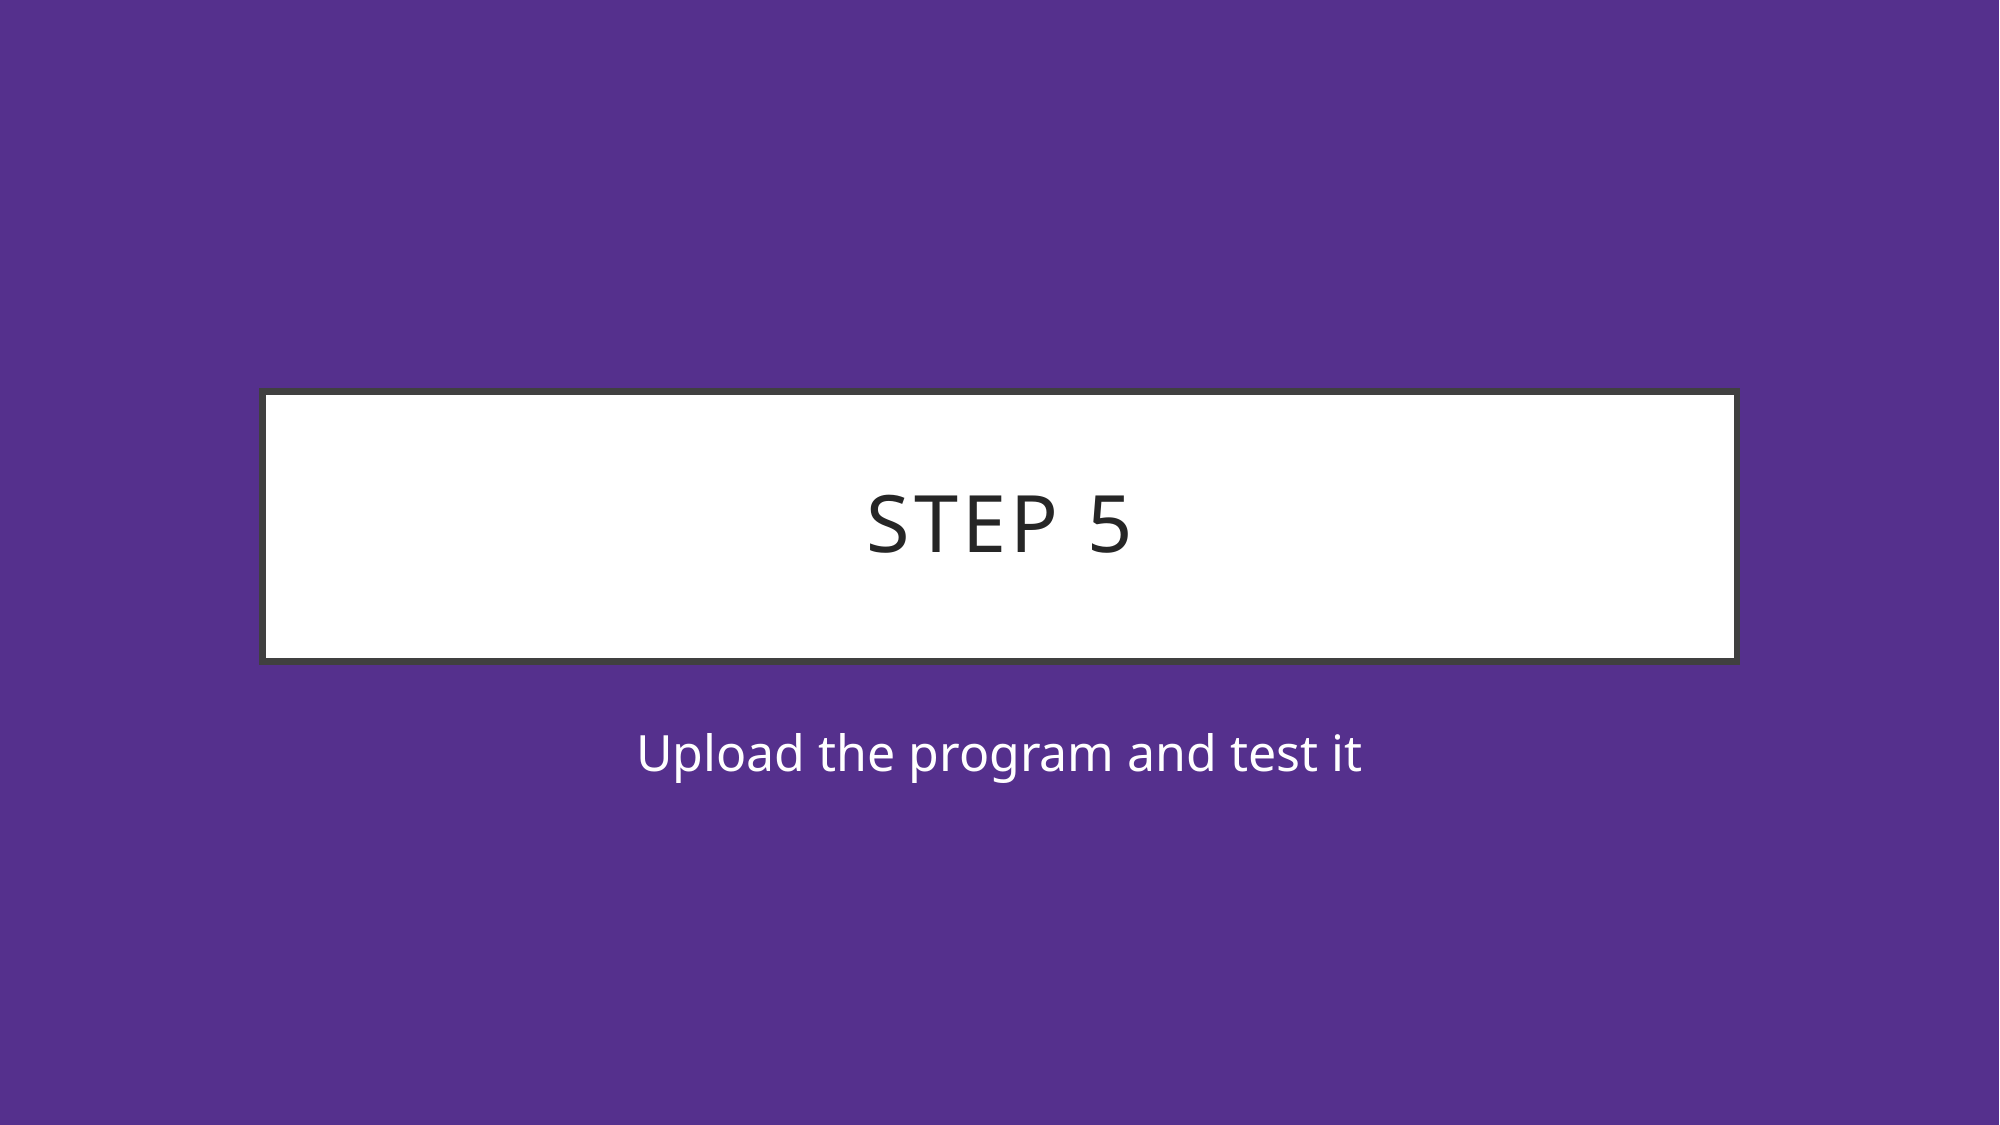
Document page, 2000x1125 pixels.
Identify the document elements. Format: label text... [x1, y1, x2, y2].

list Upload the program and test it [442, 713, 1558, 984]
title Step 5 [262, 391, 1737, 662]
